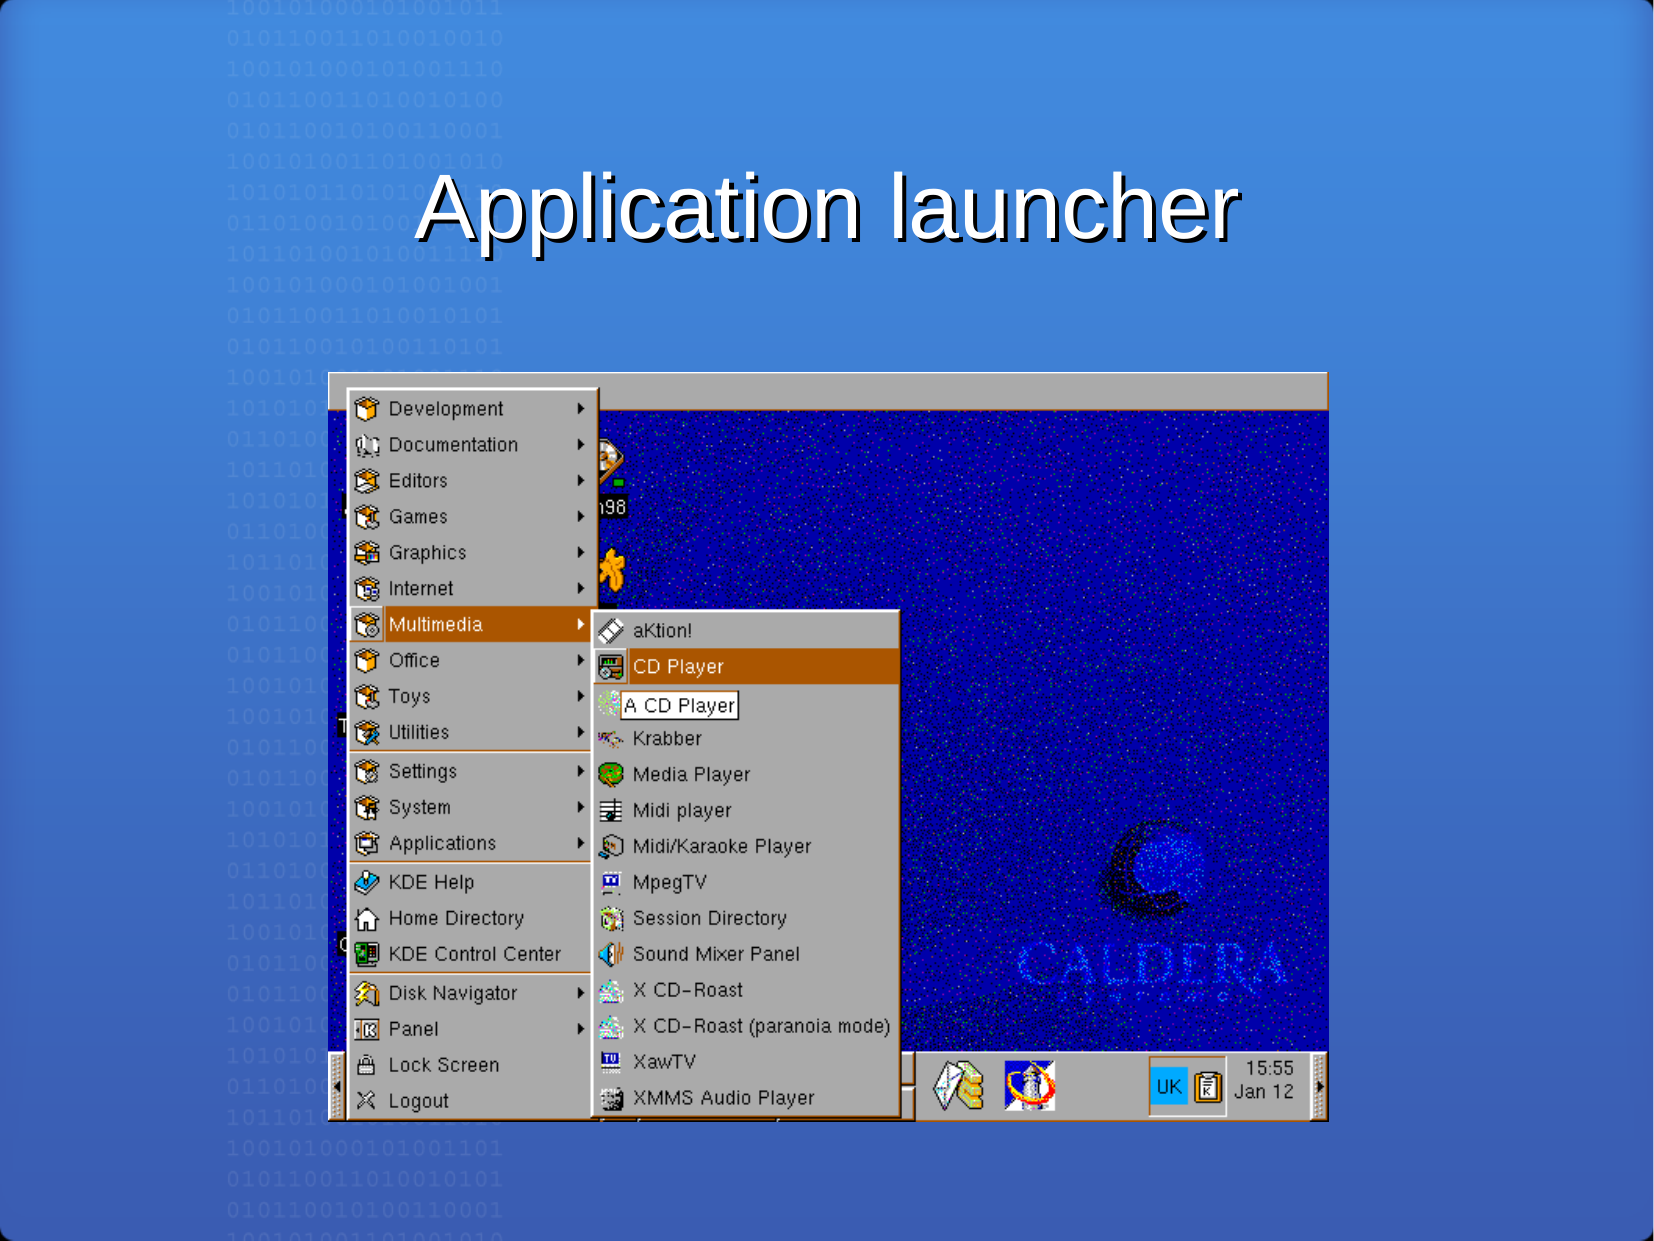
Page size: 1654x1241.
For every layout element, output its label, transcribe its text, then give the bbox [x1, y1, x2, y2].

picture [0, 0, 1654, 1241]
title Application launcher [121, 110, 1534, 303]
chart [121, 344, 1534, 1127]
